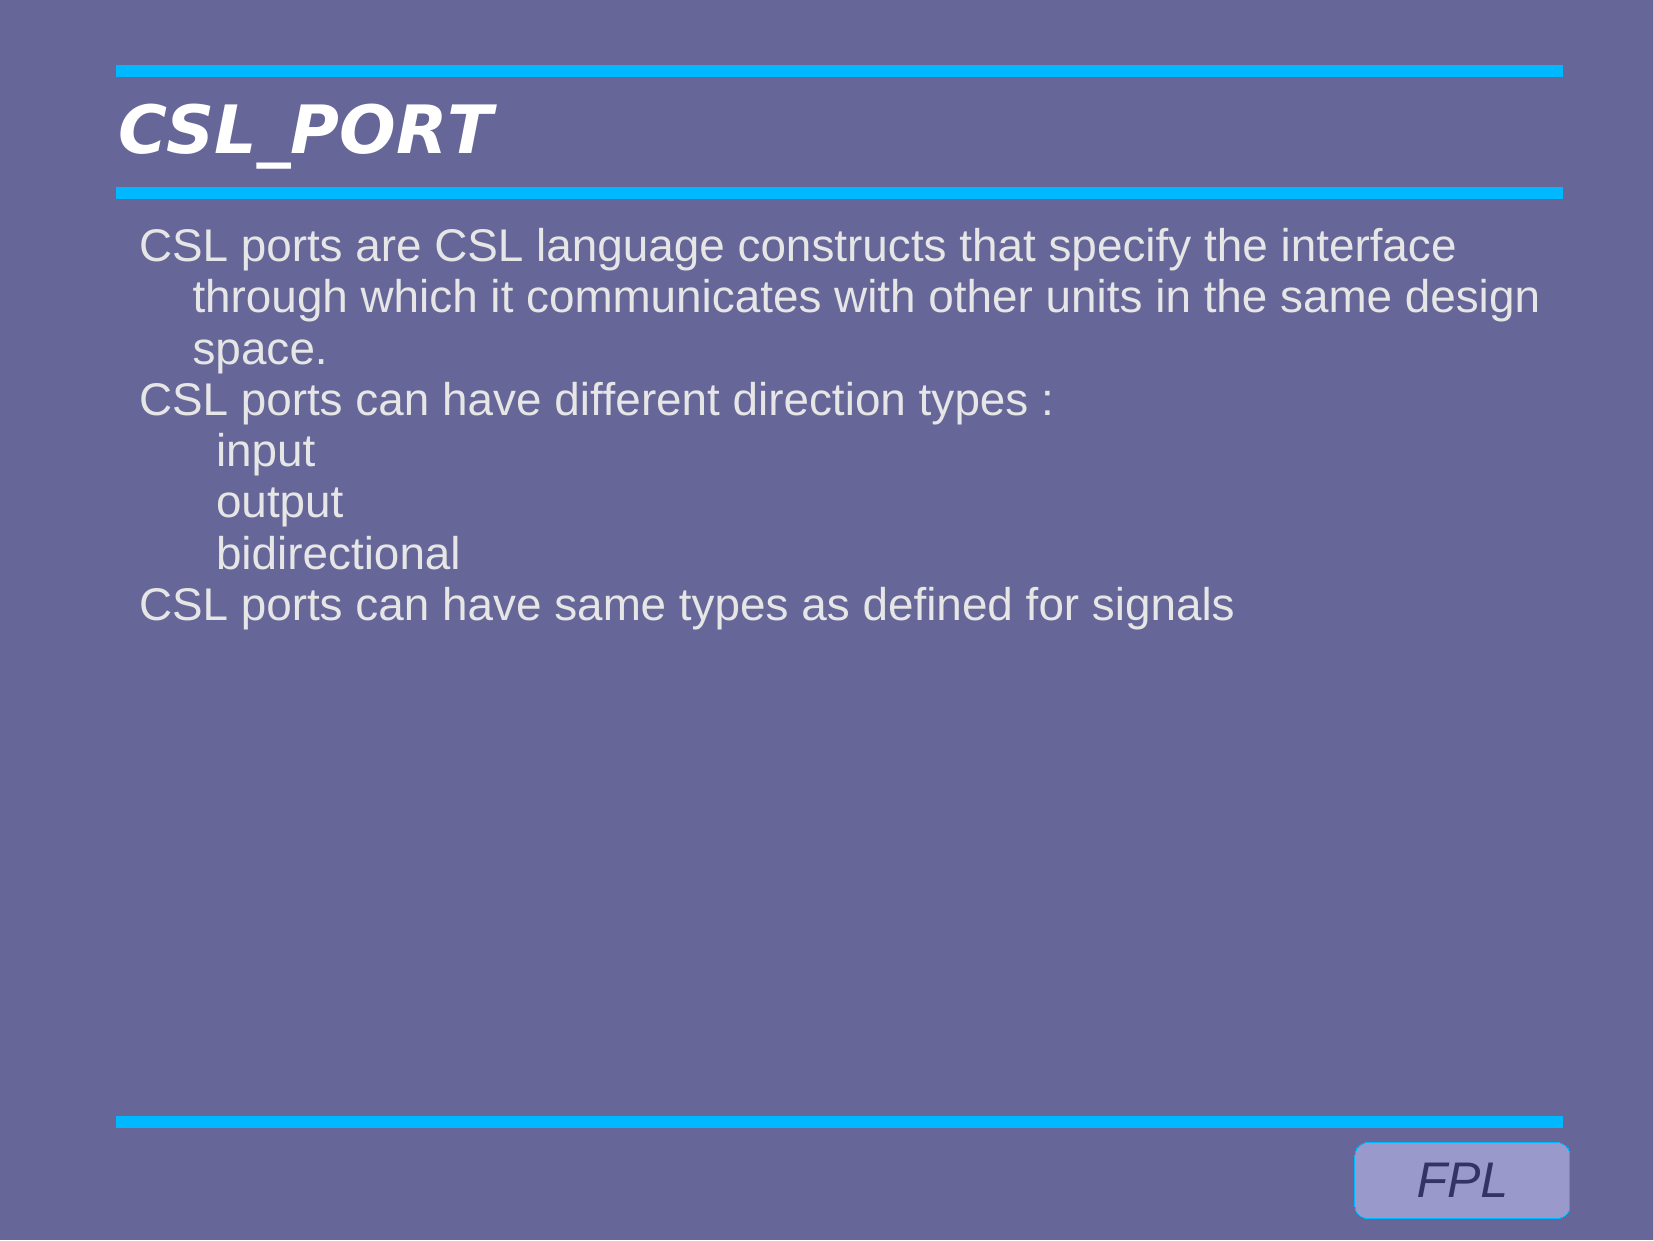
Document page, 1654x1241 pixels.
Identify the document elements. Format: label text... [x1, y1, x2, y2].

list CSL ports are CSL language constructs that specify the interface through which it communicates with other units in the same design space. CSL ports can have different direction types : input output bidirectional CSL ports can have same types as defined for signals [121, 220, 1561, 1133]
title CSL_PORT [118, 41, 1531, 219]
